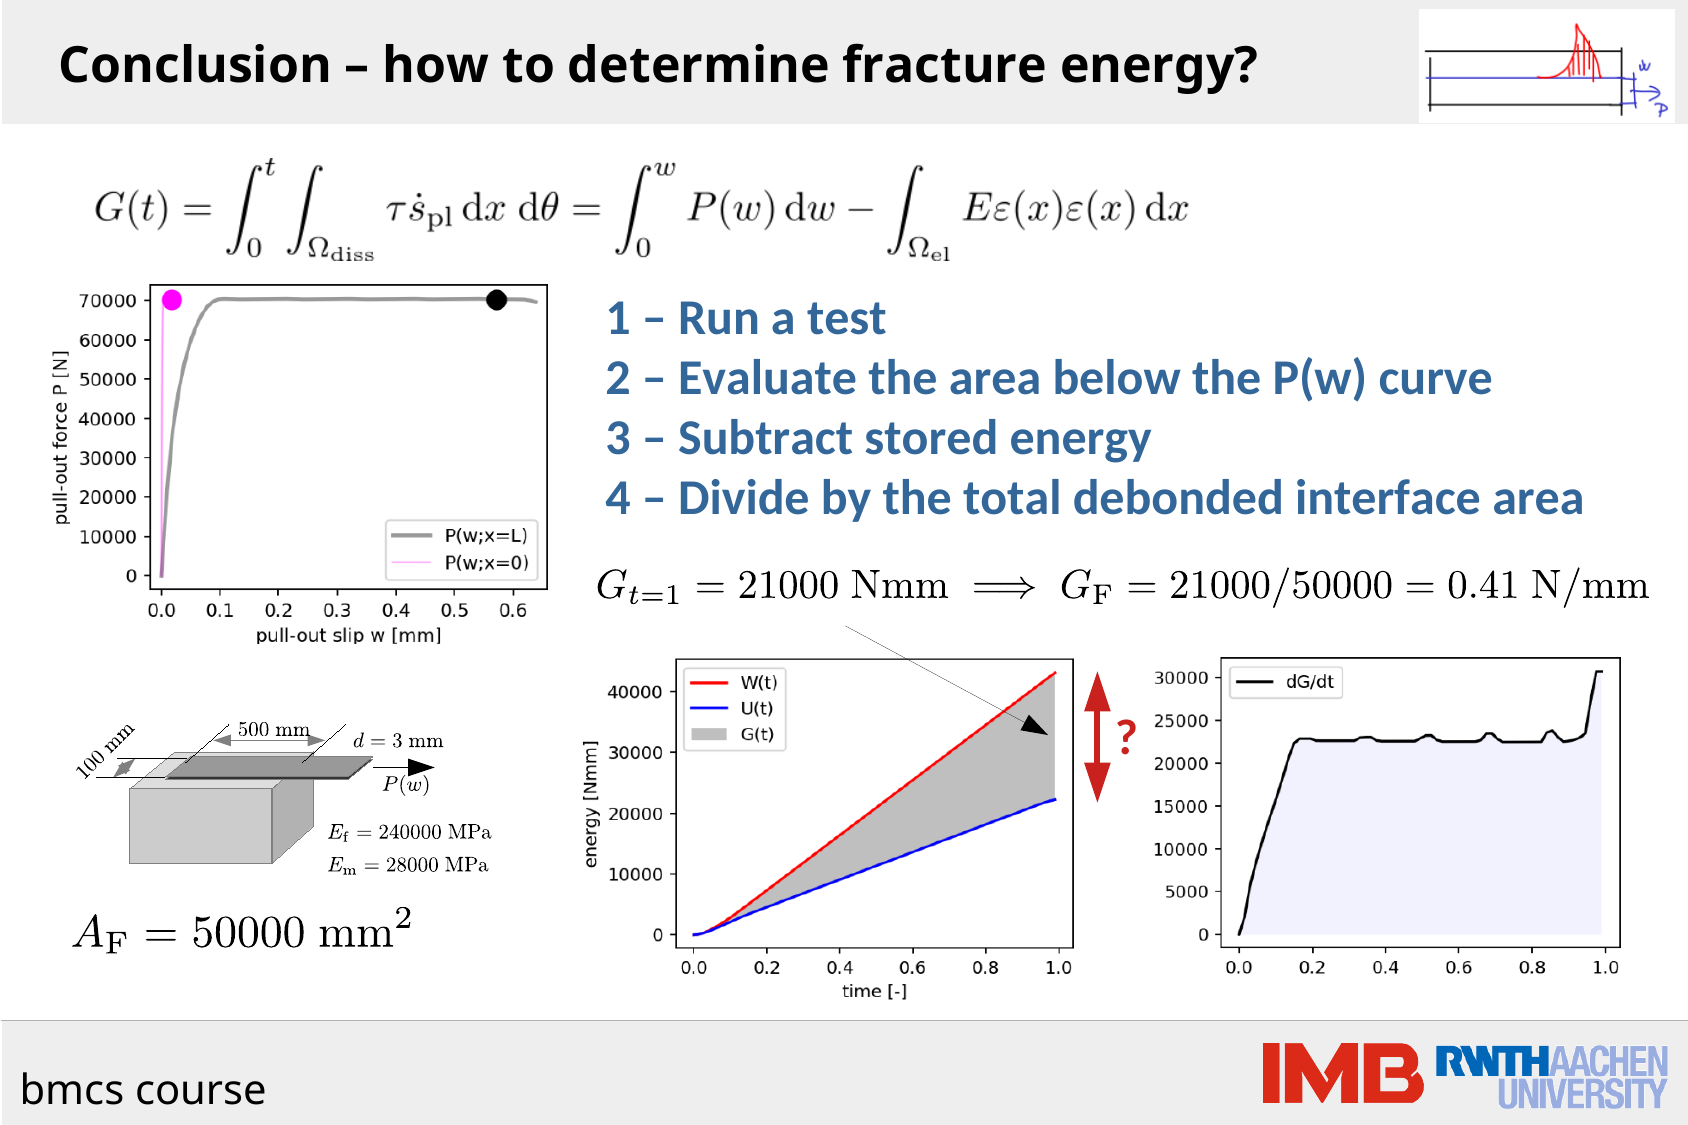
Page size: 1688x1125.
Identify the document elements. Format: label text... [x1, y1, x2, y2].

picture [94, 158, 1190, 261]
picture [326, 856, 490, 876]
picture [1419, 9, 1675, 123]
picture [575, 653, 1081, 1002]
text_box [129, 751, 373, 864]
picture [74, 719, 136, 781]
picture [1150, 651, 1628, 979]
title Conclusion – how to determine fracture energy? [58, 24, 1651, 100]
picture [381, 774, 432, 797]
picture [594, 565, 1652, 610]
picture [352, 732, 444, 748]
picture [1263, 1043, 1424, 1103]
text_box 1 – Run a test 2 – Evaluate the area below the P(w) curve 3 – Subtract stored energy 4 – Divide by the total debonded interface area [590, 276, 1633, 532]
text_box ? [1100, 697, 1179, 784]
picture [237, 722, 311, 736]
picture [326, 823, 493, 843]
picture [1436, 1045, 1668, 1109]
picture [44, 279, 550, 644]
picture [70, 907, 413, 954]
